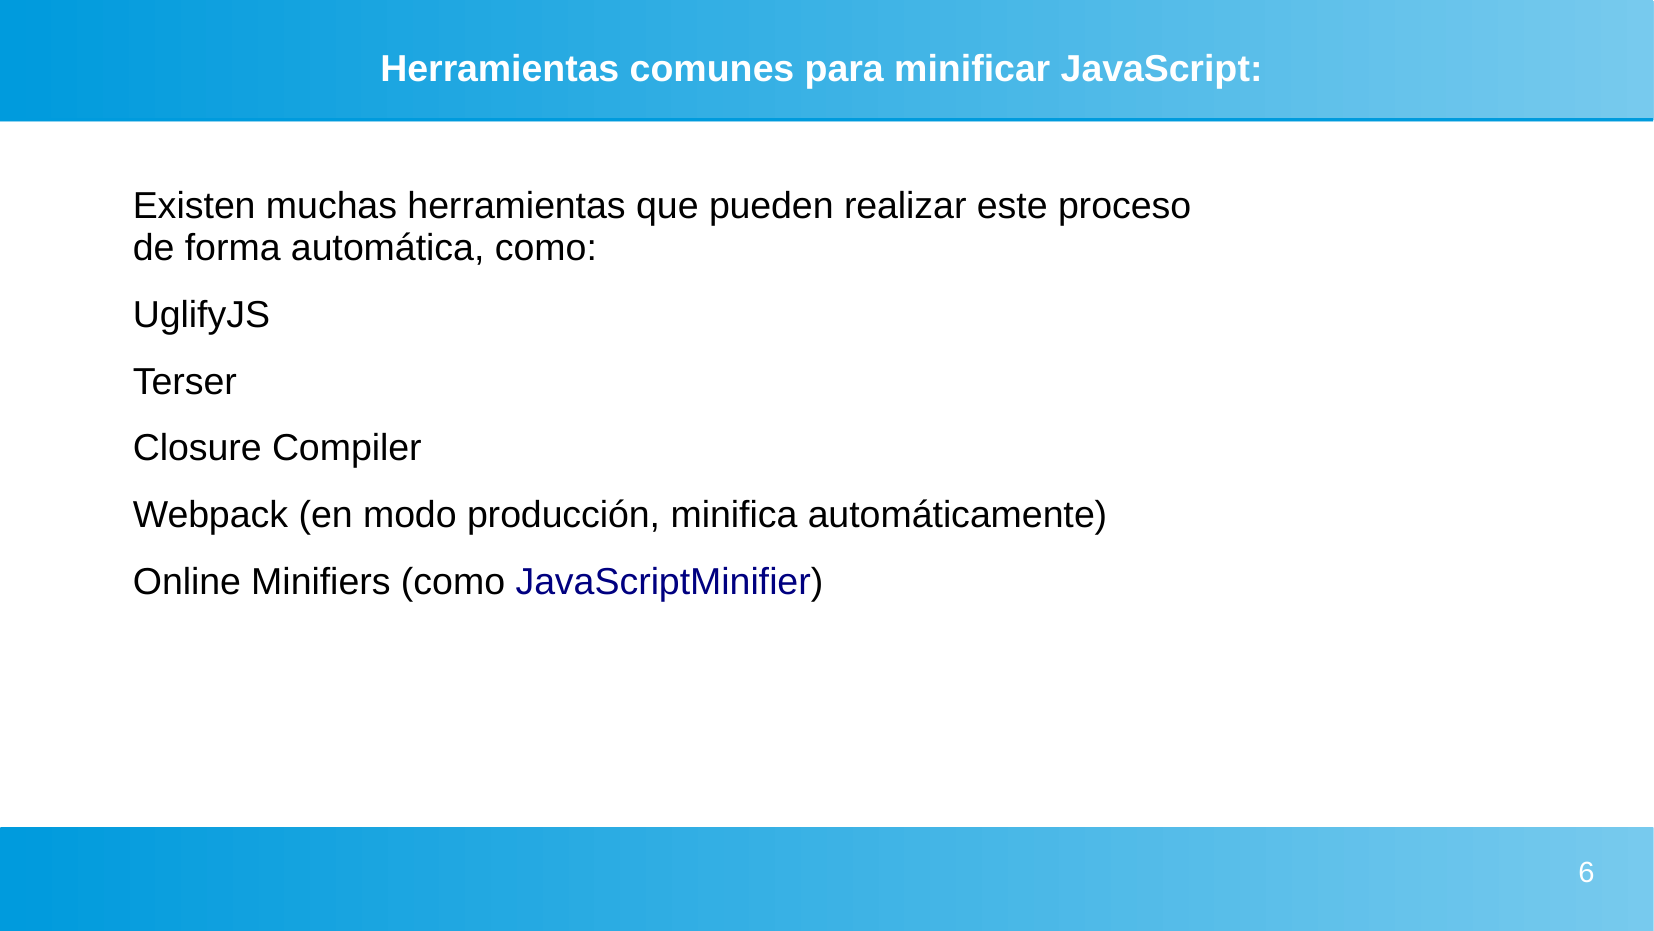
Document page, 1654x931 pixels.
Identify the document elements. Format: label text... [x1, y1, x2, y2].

text_box Existen muchas herramientas que pueden realizar este proceso de forma automática, como: UglifyJS Terser Closure Compiler Webpack (en modo producción, minifica automáticamente) Online Minifiers (como JavaScriptMinifier) [118, 177, 1241, 680]
title Herramientas comunes para minificar JavaScript: [59, 29, 1595, 108]
